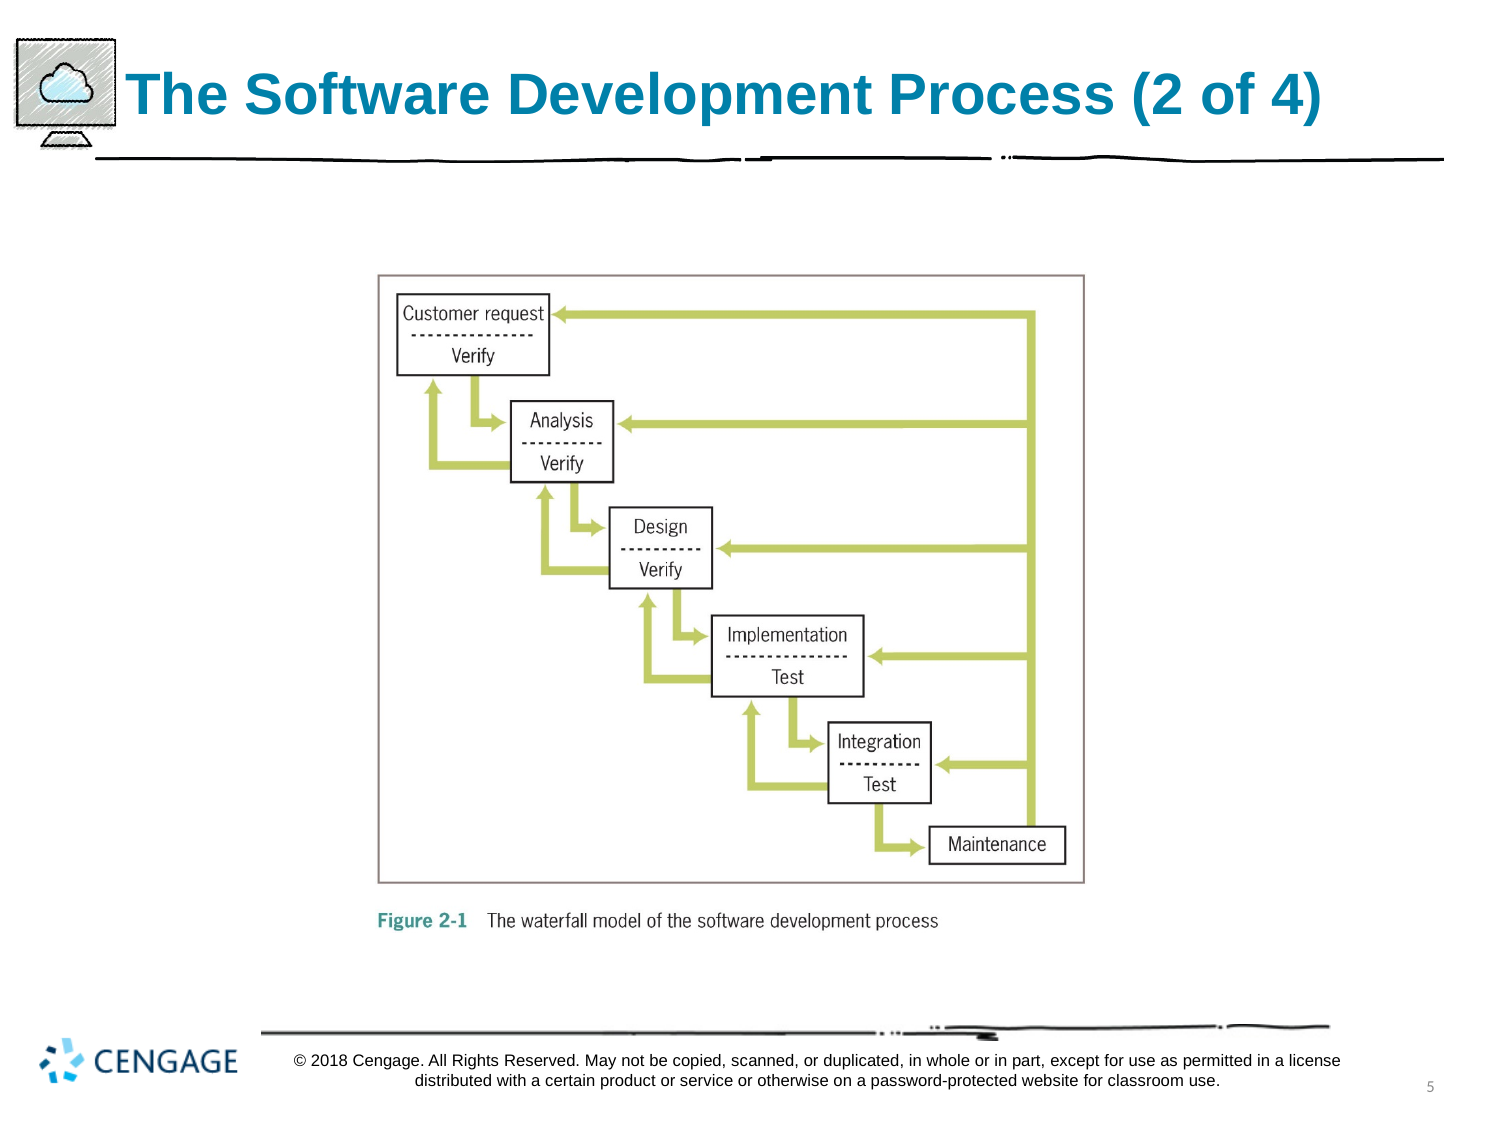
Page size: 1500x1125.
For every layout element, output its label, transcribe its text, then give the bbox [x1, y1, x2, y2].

picture [19, 1024, 250, 1096]
picture [13, 36, 117, 151]
picture [261, 1024, 1331, 1041]
picture [375, 272, 1087, 933]
picture [154, 155, 1444, 163]
title The Software Development Process (2 of 4) [125, 55, 1442, 127]
footer © 2018 Cengage. All Rights Reserved. May not be copied, scanned, or duplicated, in whole or in part, except for use as permitted in a license distributed with a certain product or service or otherwise on a password-protected website for classroom use. [262, 1050, 1375, 1091]
